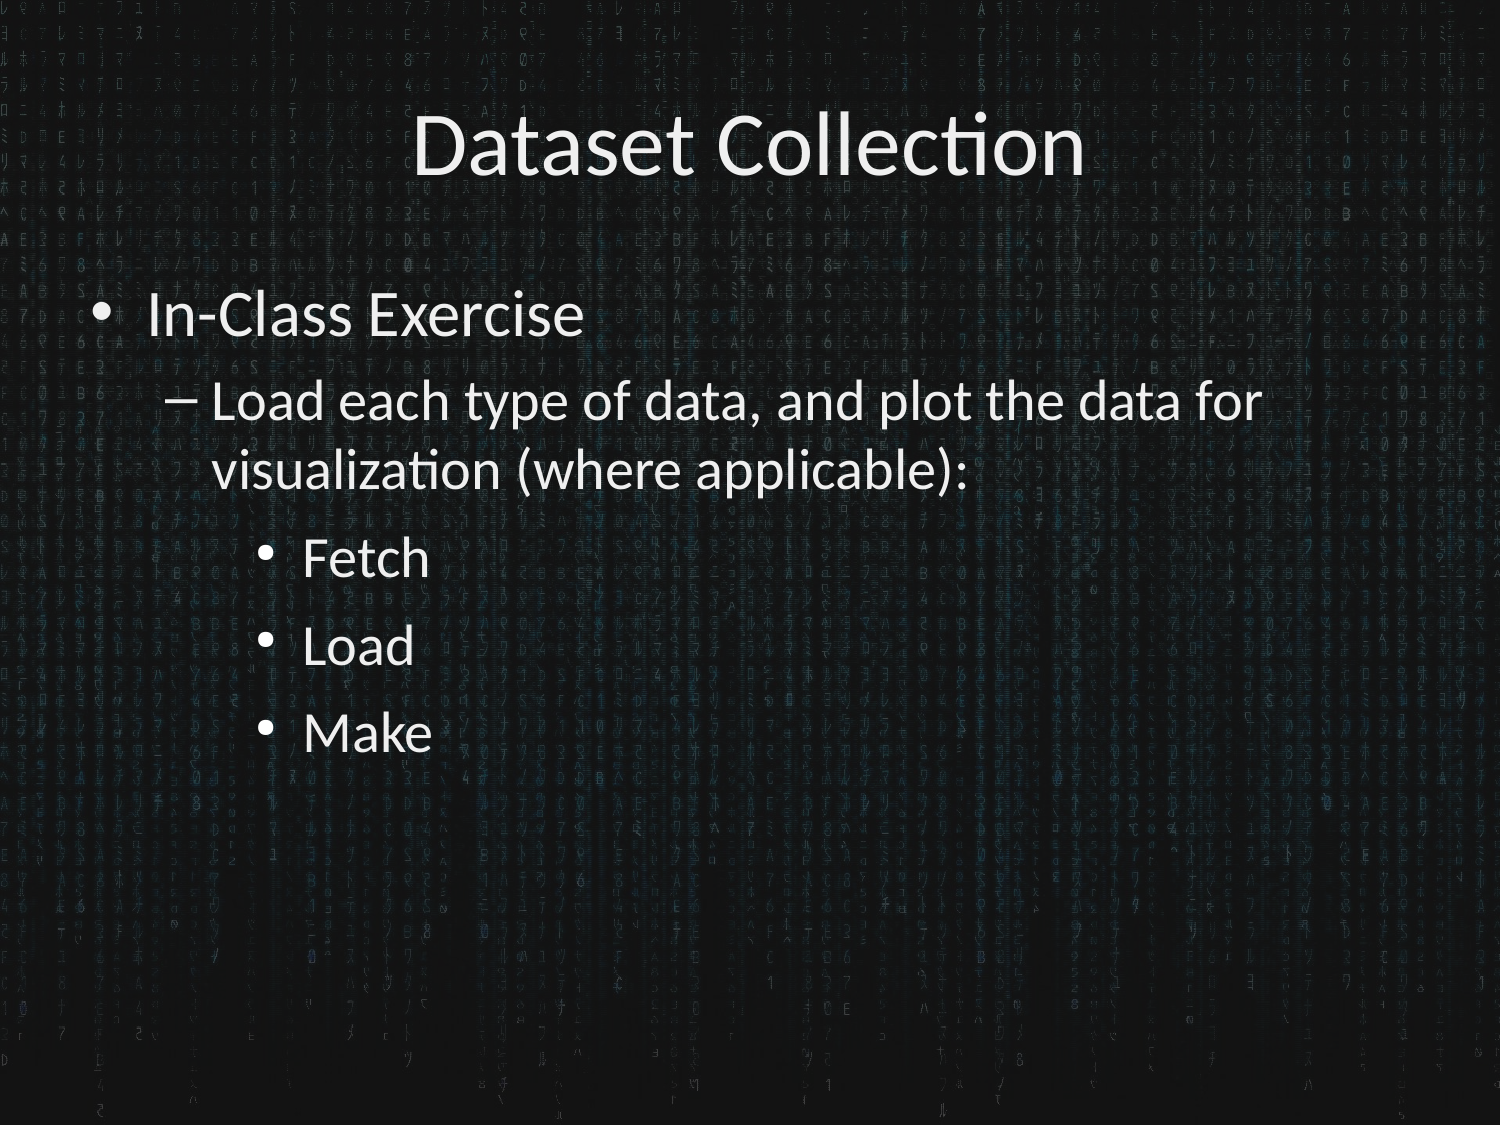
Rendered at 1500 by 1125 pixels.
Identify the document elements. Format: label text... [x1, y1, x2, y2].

text_box [0, 0, 1500, 1125]
list In-Class Exercise Load each type of data, and plot the data for visualization (where applicable): Fetch Load Make [75, 262, 1425, 1005]
title Dataset Collection [75, 45, 1425, 233]
